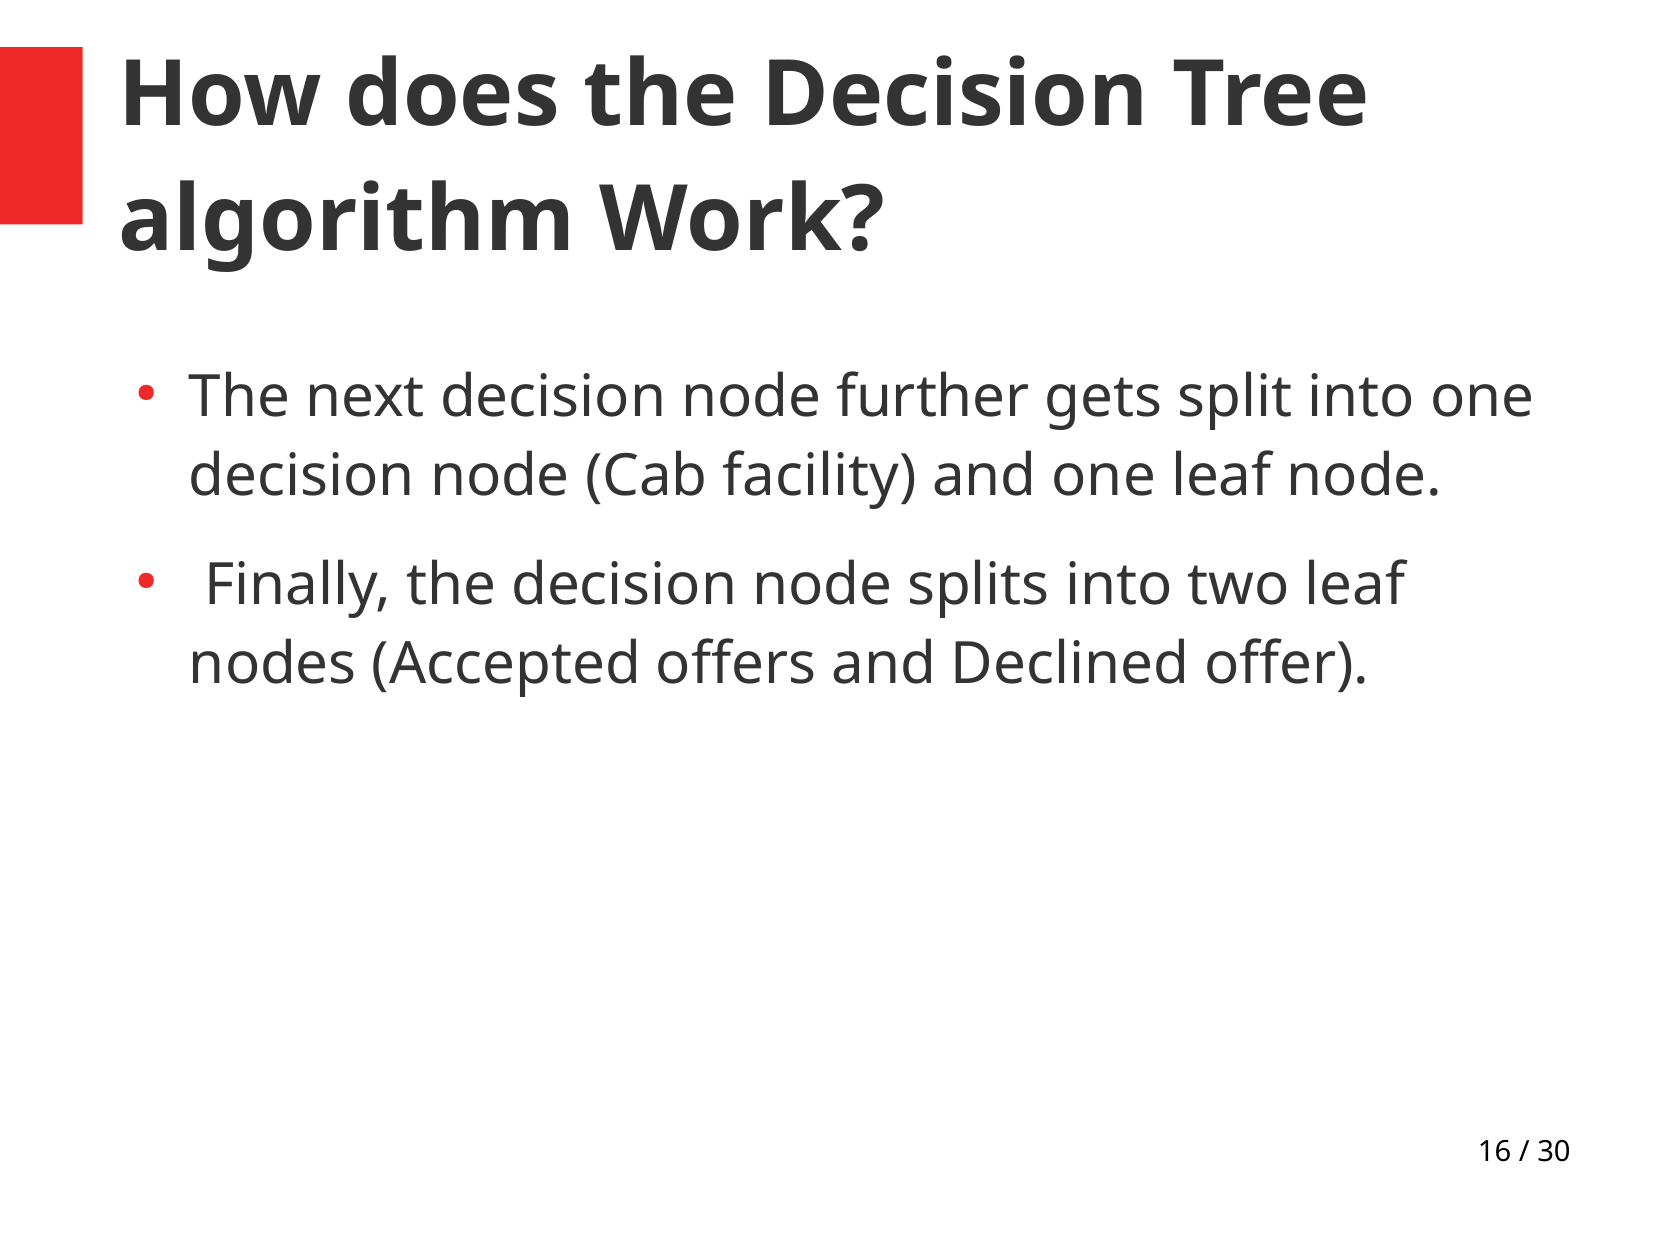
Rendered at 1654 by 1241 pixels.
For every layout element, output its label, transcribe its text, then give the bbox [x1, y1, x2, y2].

title How does the Decision Tree algorithm Work? [118, 28, 1571, 278]
list The next decision node further gets split into one decision node (Cab facility) and one leaf node. Finally, the decision node splits into two leaf nodes (Accepted offers and Declined offer). [118, 354, 1536, 1074]
